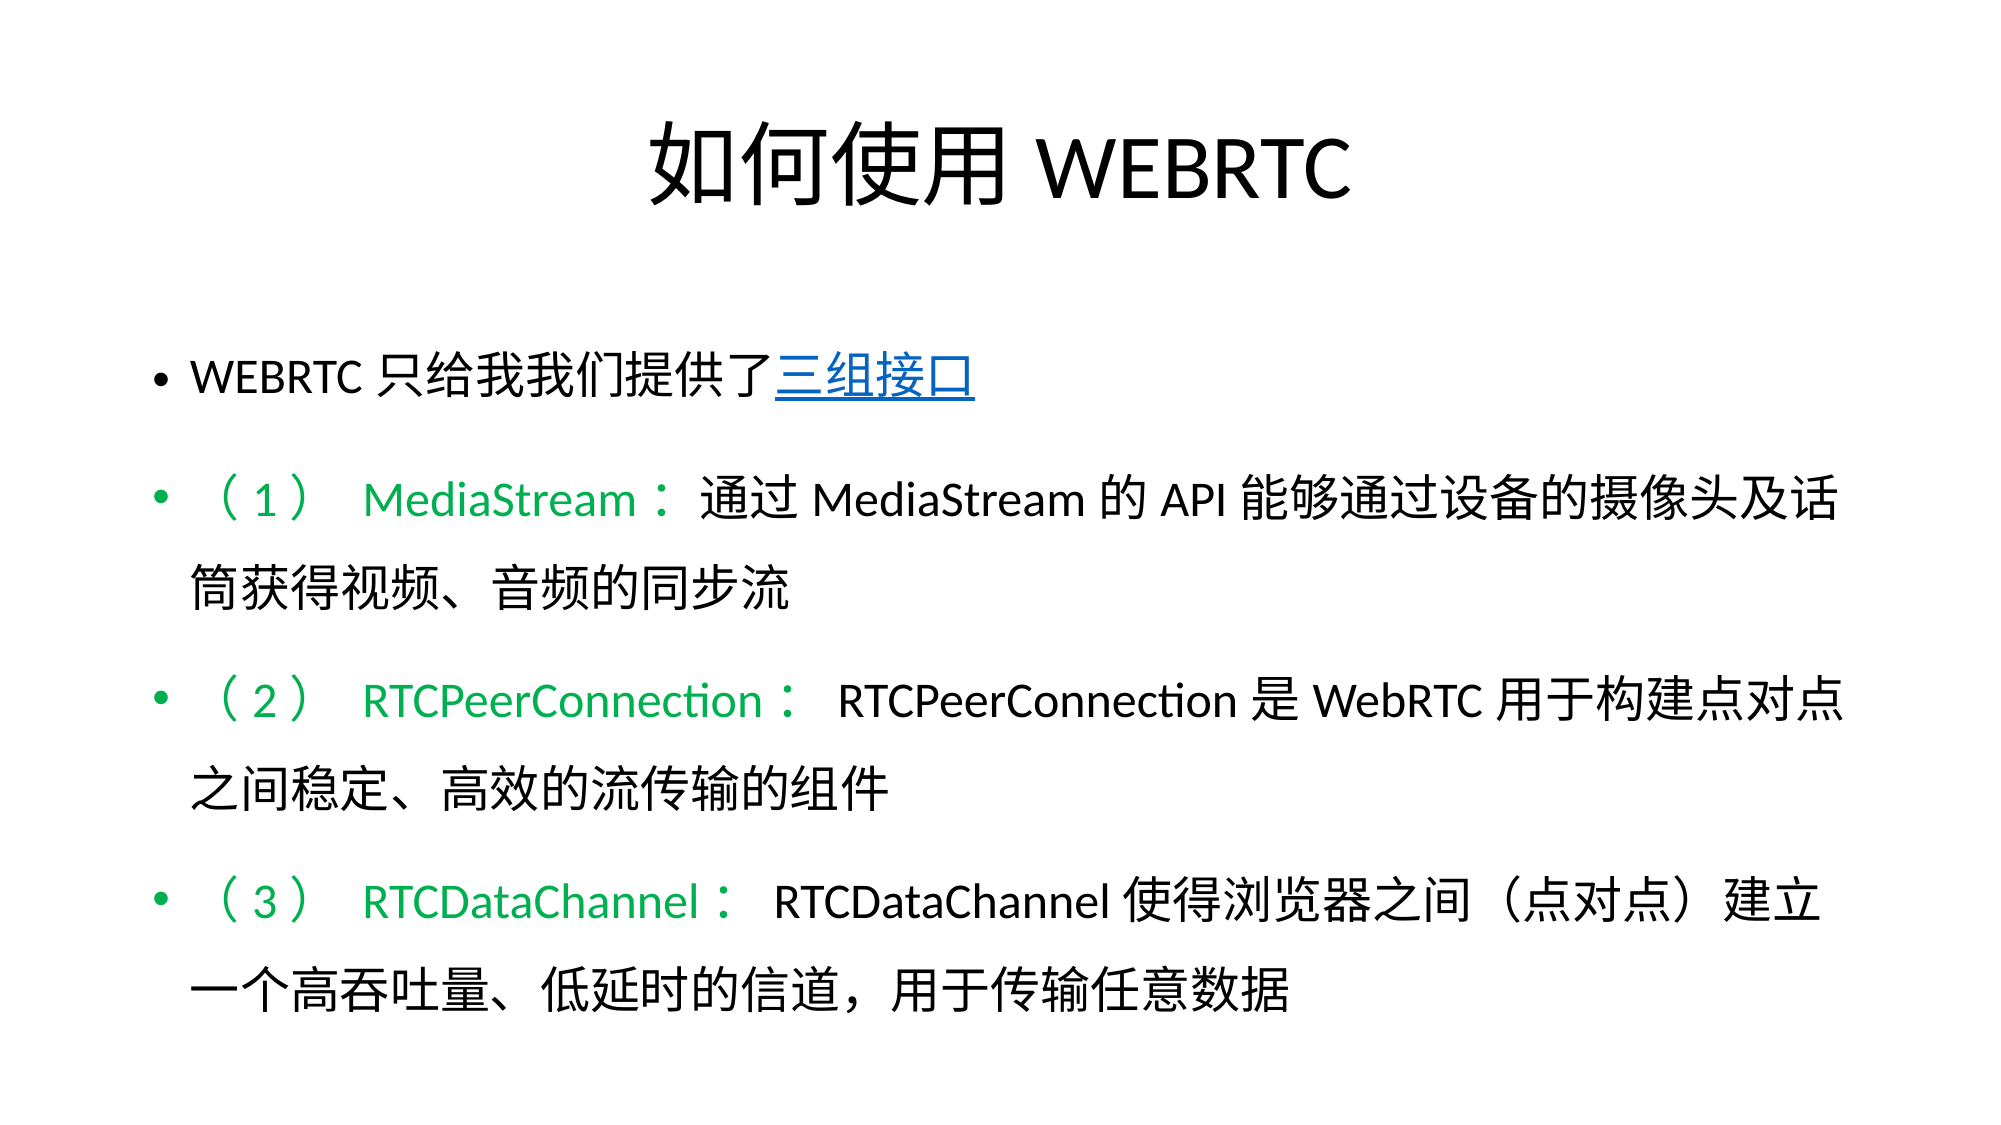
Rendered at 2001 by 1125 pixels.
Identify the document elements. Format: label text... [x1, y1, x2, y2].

list WEBRTC只给我我们提供了三组接口 （1） MediaStream：通过MediaStream的API能够通过设备的摄像头及话筒获得视频、音频的同步流 （2） RTCPeerConnection：RTCPeerConnection是WebRTC用于构建点对点之间稳定、高效的流传输的组件 （3） RTCDataChannel：RTCDataChannel使得浏览器之间（点对点）建立一个高吞吐量、低延时的信道，用于传输任意数据 [137, 299, 1863, 1014]
title 如何使用WEBRTC [137, 59, 1863, 278]
